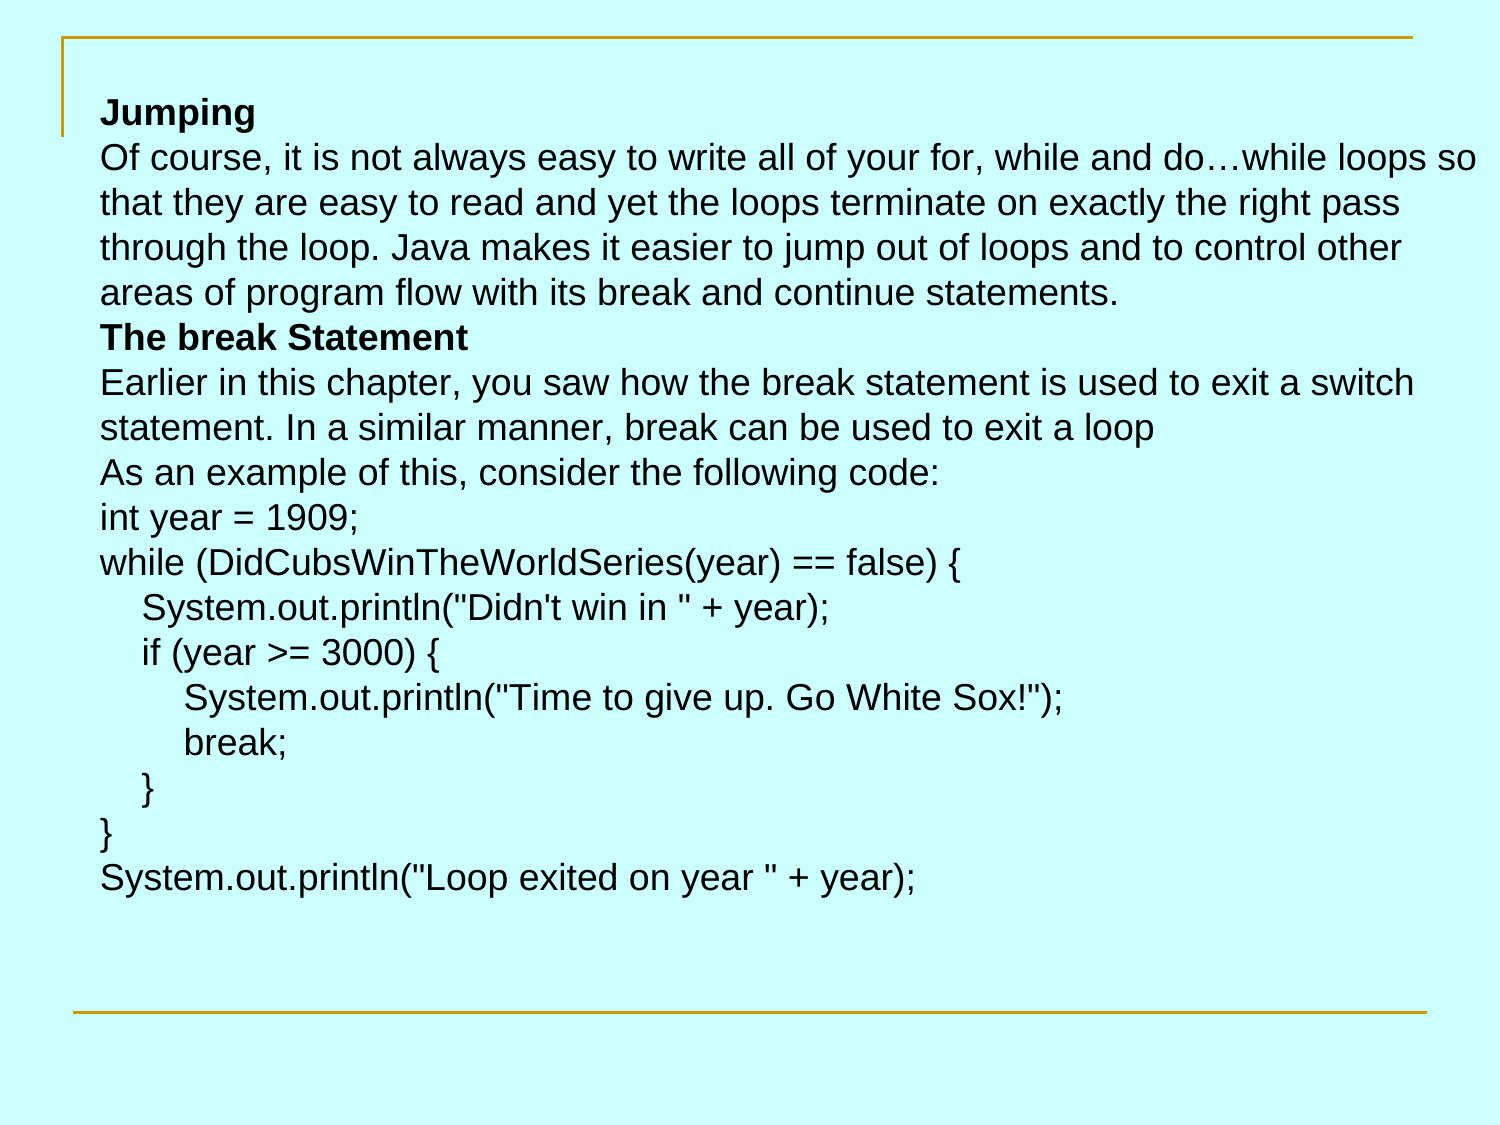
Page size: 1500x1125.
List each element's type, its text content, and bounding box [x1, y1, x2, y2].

text_box Jumping Of course, it is not always easy to write all of your for, while and do…while loops so that they are easy to read and yet the loops terminate on exactly the right pass through the loop. Java makes it easier to jump out of loops and to control other areas of program flow with its break and continue statements. The break Statement Earlier in this chapter, you saw how the break statement is used to exit a switch statement. In a similar manner, break can be used to exit a loop As an example of this, consider the following code: int year = 1909; while (DidCubsWinTheWorldSeries(year) == false) { System.out.println("Didn't win in " + year); if (year >= 3000) { System.out.println("Time to give up. Go White Sox!"); break; } } System.out.println("Loop exited on year " + year); [99, 62, 1500, 905]
